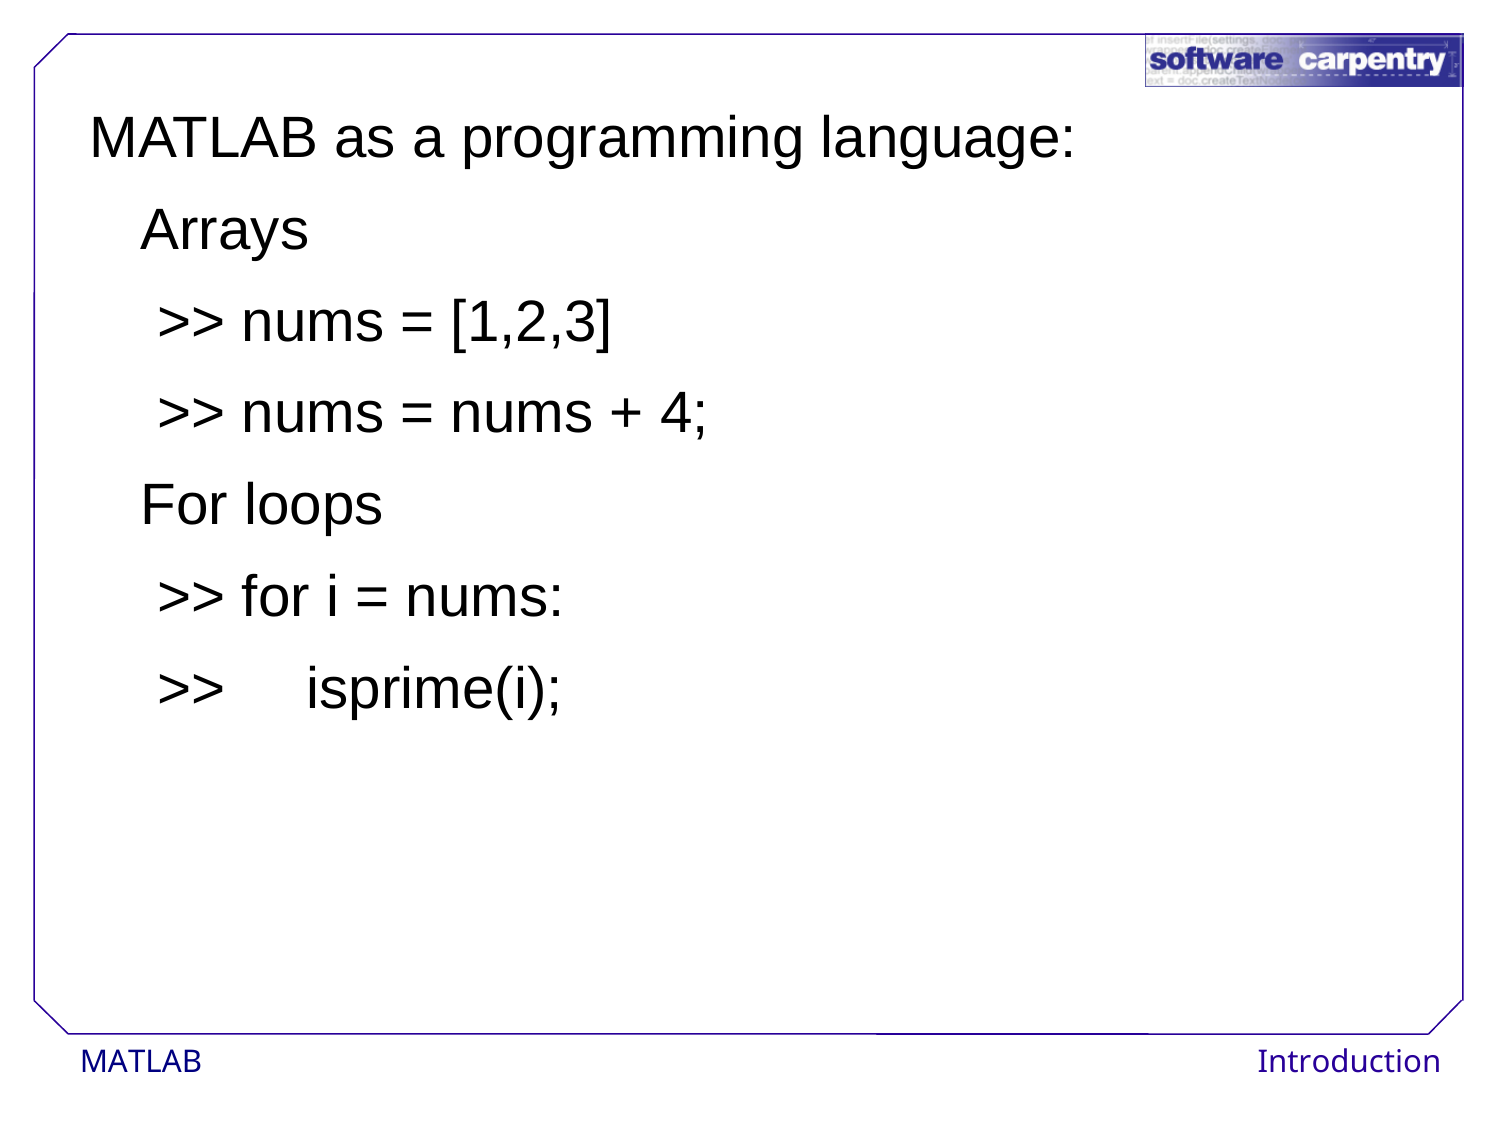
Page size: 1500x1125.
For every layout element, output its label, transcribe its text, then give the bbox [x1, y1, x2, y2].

list MATLAB as a programming language: Arrays >> nums = [1,2,3] >> nums = nums + 4; For loops >> for i = nums: >> isprime(i); [75, 99, 1426, 1013]
picture [1145, 33, 1464, 87]
